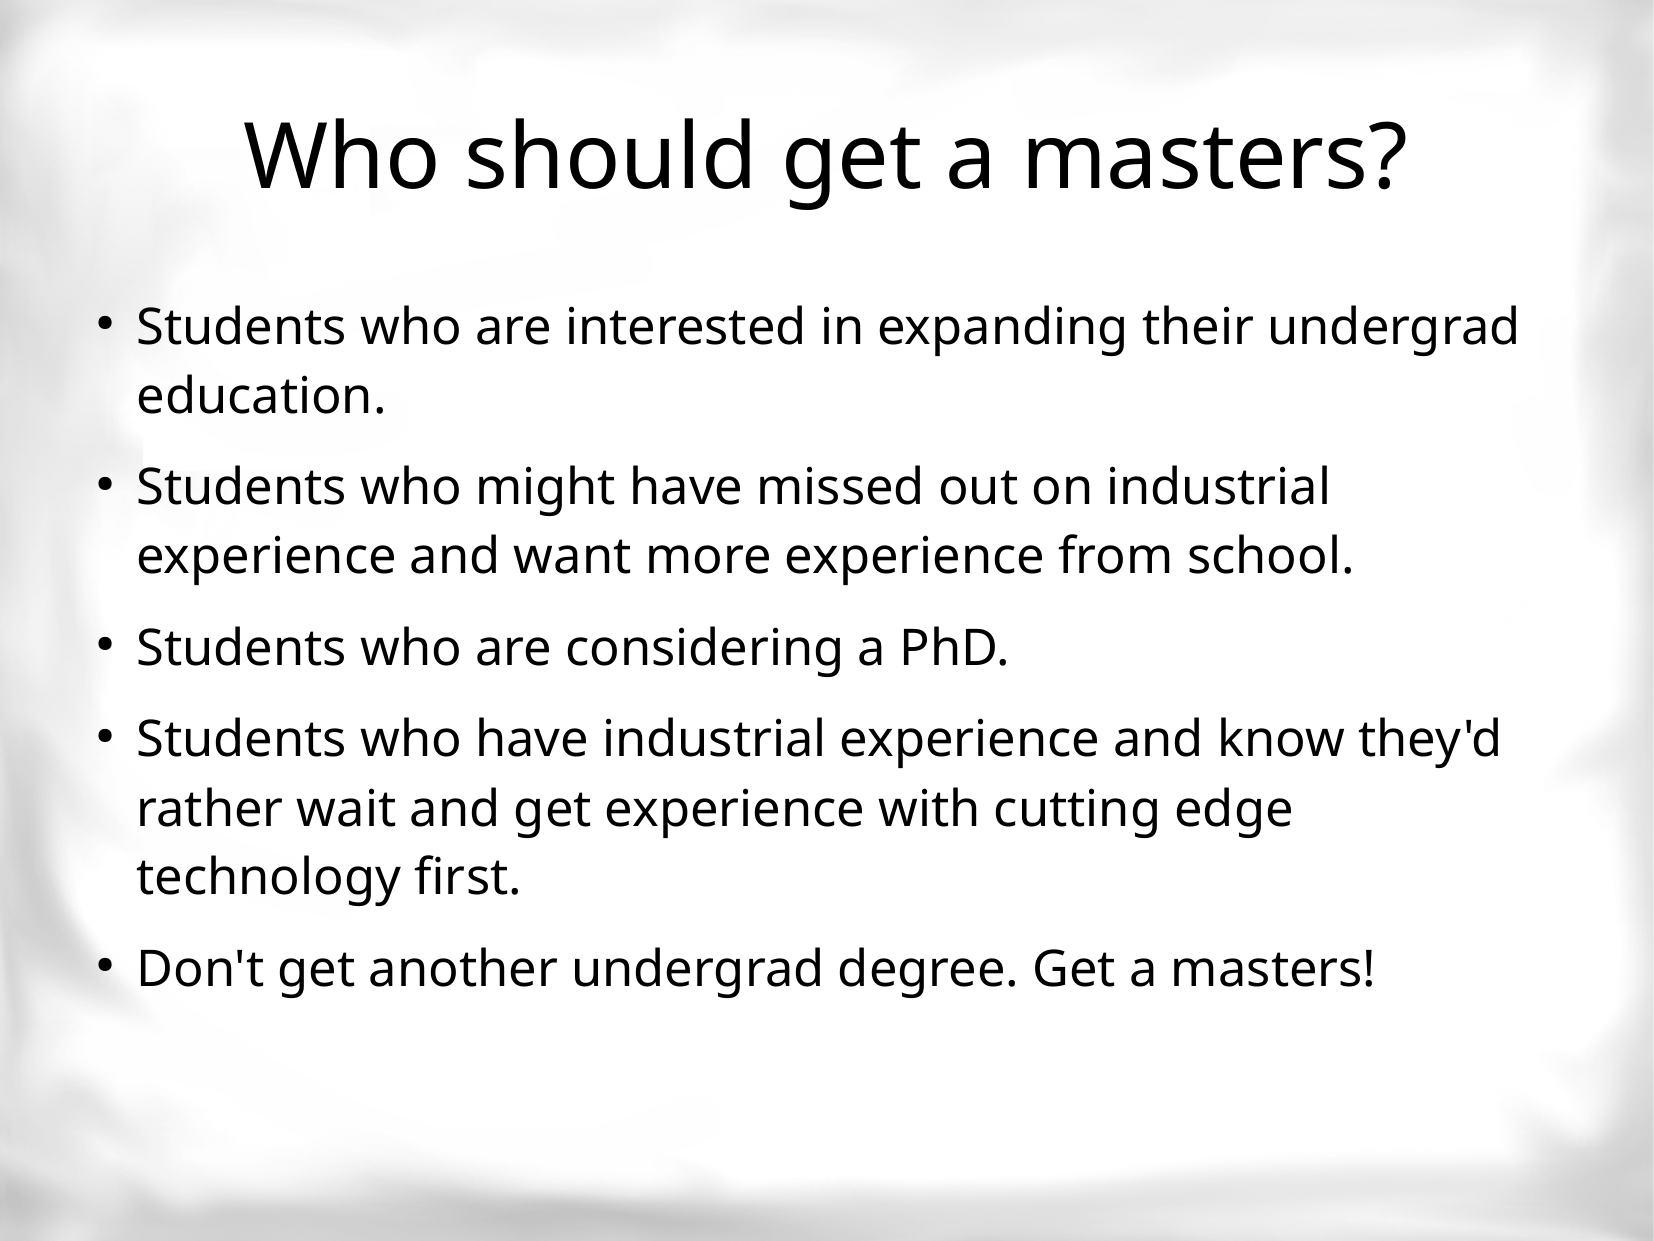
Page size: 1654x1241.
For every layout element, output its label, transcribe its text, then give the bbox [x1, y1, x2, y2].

title Who should get a masters? [82, 49, 1571, 257]
picture [0, 0, 1654, 1241]
list Students who are interested in expanding their undergrad education. Students who might have missed out on industrial experience and want more experience from school. Students who are considering a PhD. Students who have industrial experience and know they'd rather wait and get experience with cutting edge technology first. Don't get another undergrad degree. Get a masters! [82, 290, 1571, 1010]
